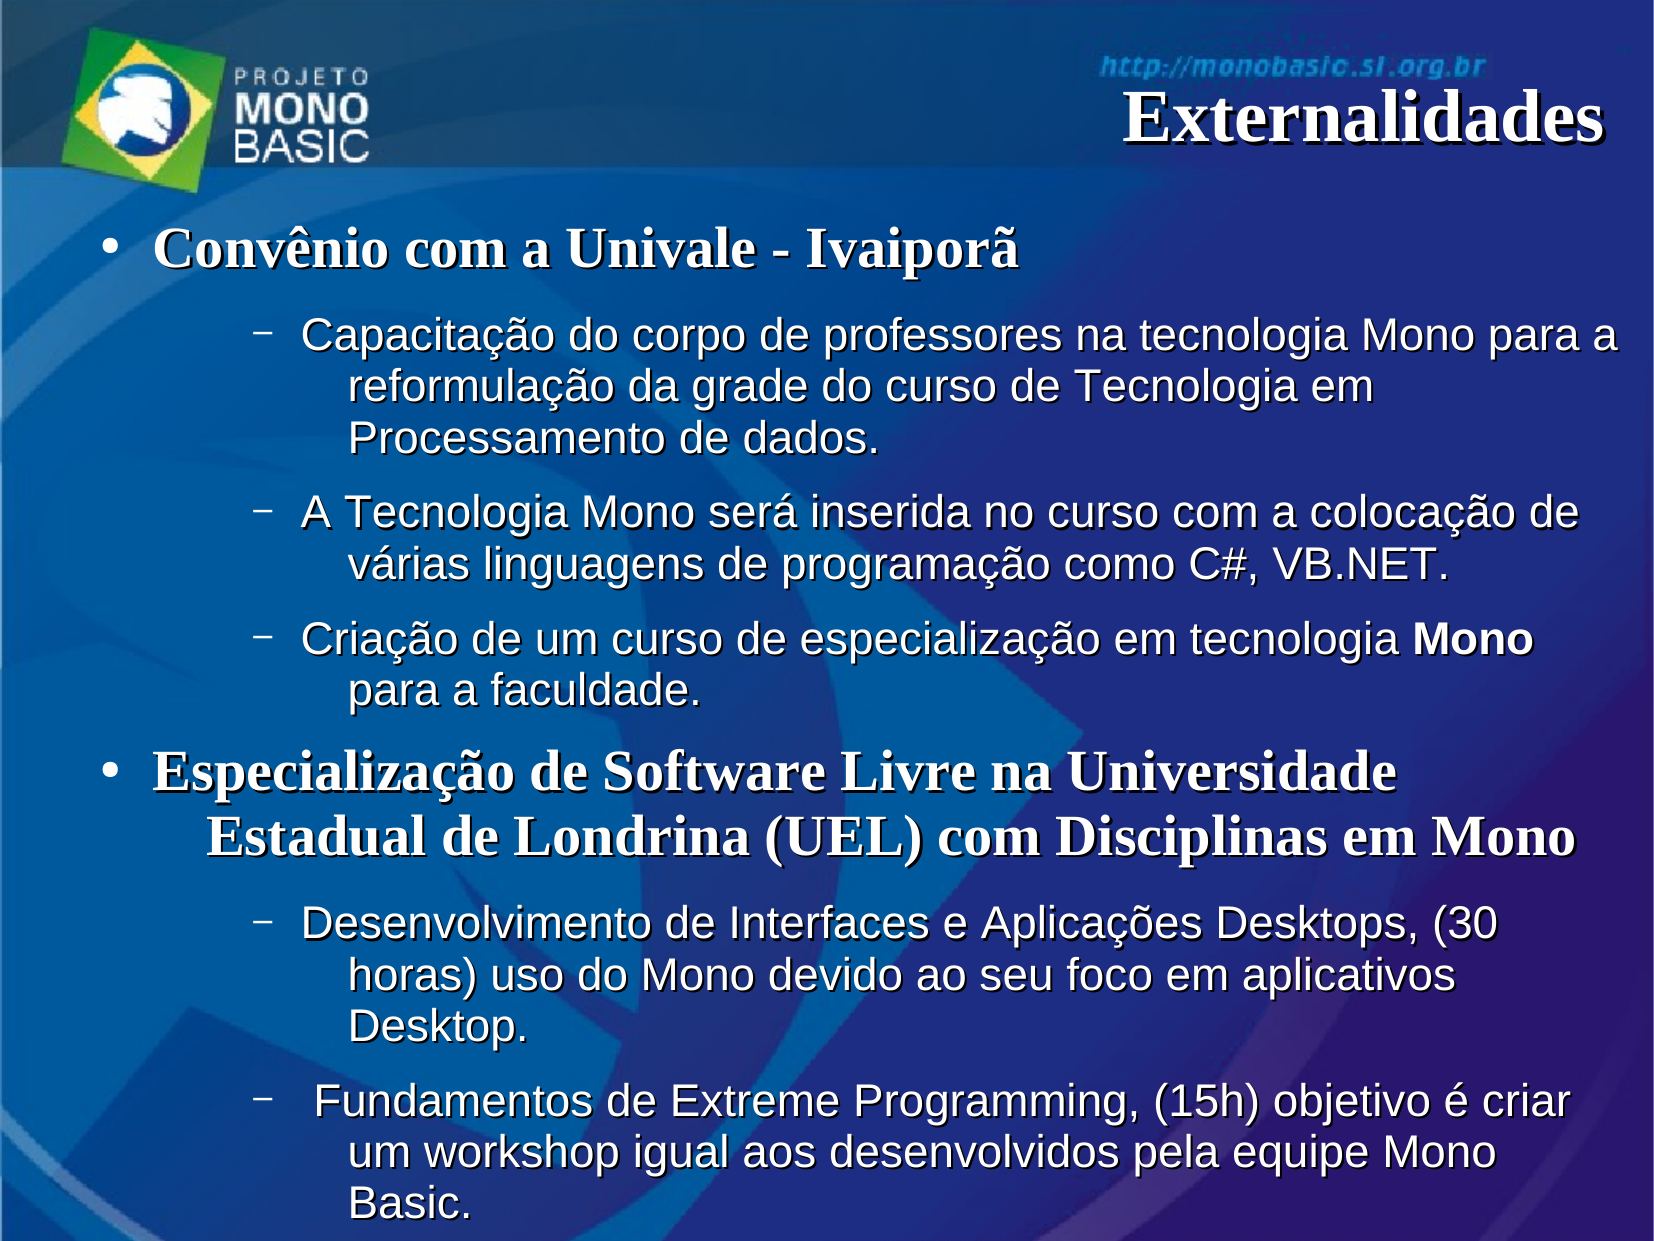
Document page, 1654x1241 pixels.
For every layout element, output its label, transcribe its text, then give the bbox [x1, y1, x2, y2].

picture [0, 0, 1654, 1241]
title Externalidades [222, 43, 1606, 191]
list Convênio com a Univale - Ivaiporã Capacitação do corpo de professores na tecnologia Mono para a reformulação da grade do curso de Tecnologia em Processamento de dados. A Tecnologia Mono será inserida no curso com a colocação de várias linguagens de programação como C#, VB.NET. Criação de um curso de especialização em tecnologia Mono para a faculdade. Especialização de Software Livre na Universidade Estadual de Londrina (UEL) com Disciplinas em Mono Desenvolvimento de Interfaces e Aplicações Desktops, (30 horas) uso do Mono devido ao seu foco em aplicativos Desktop. Fundamentos de Extreme Programming, (15h) objetivo é criar um workshop igual aos desenvolvidos pela equipe Mono Basic. [64, 214, 1627, 1112]
